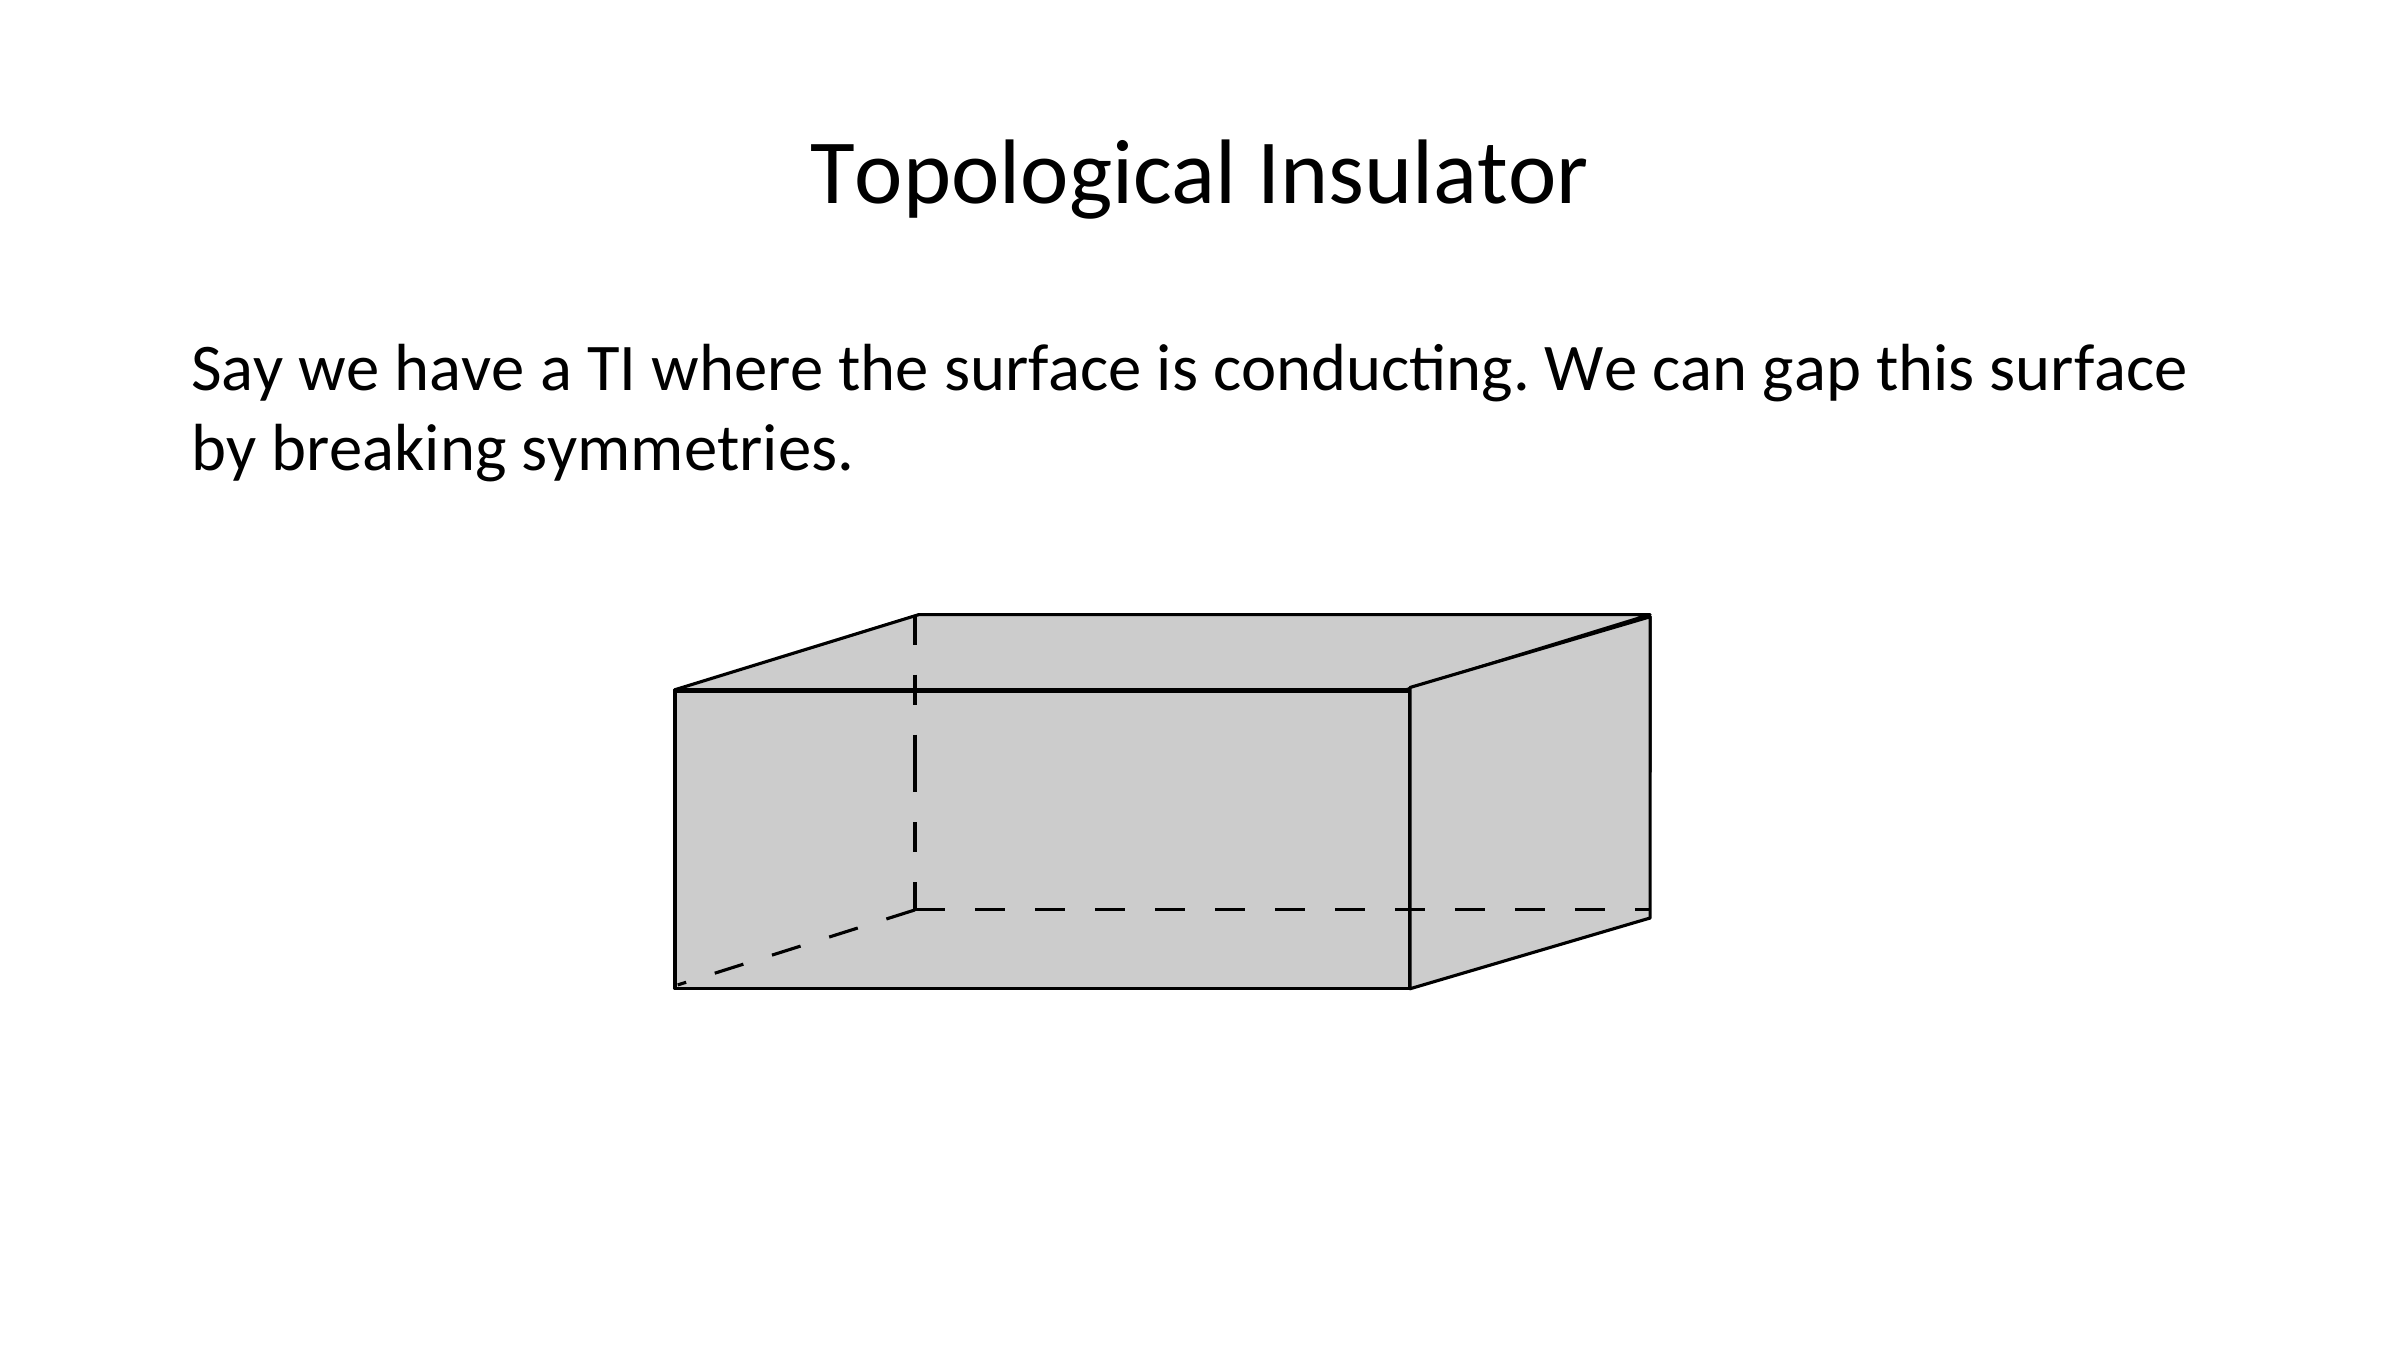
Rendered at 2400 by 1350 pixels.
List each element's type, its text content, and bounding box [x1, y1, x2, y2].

text_box [675, 614, 1651, 989]
title Topological Insulator [120, 53, 2280, 280]
list Say we have a TI where the surface is conducting. We can gap this surface by breaking symmetries. [120, 315, 2280, 1287]
